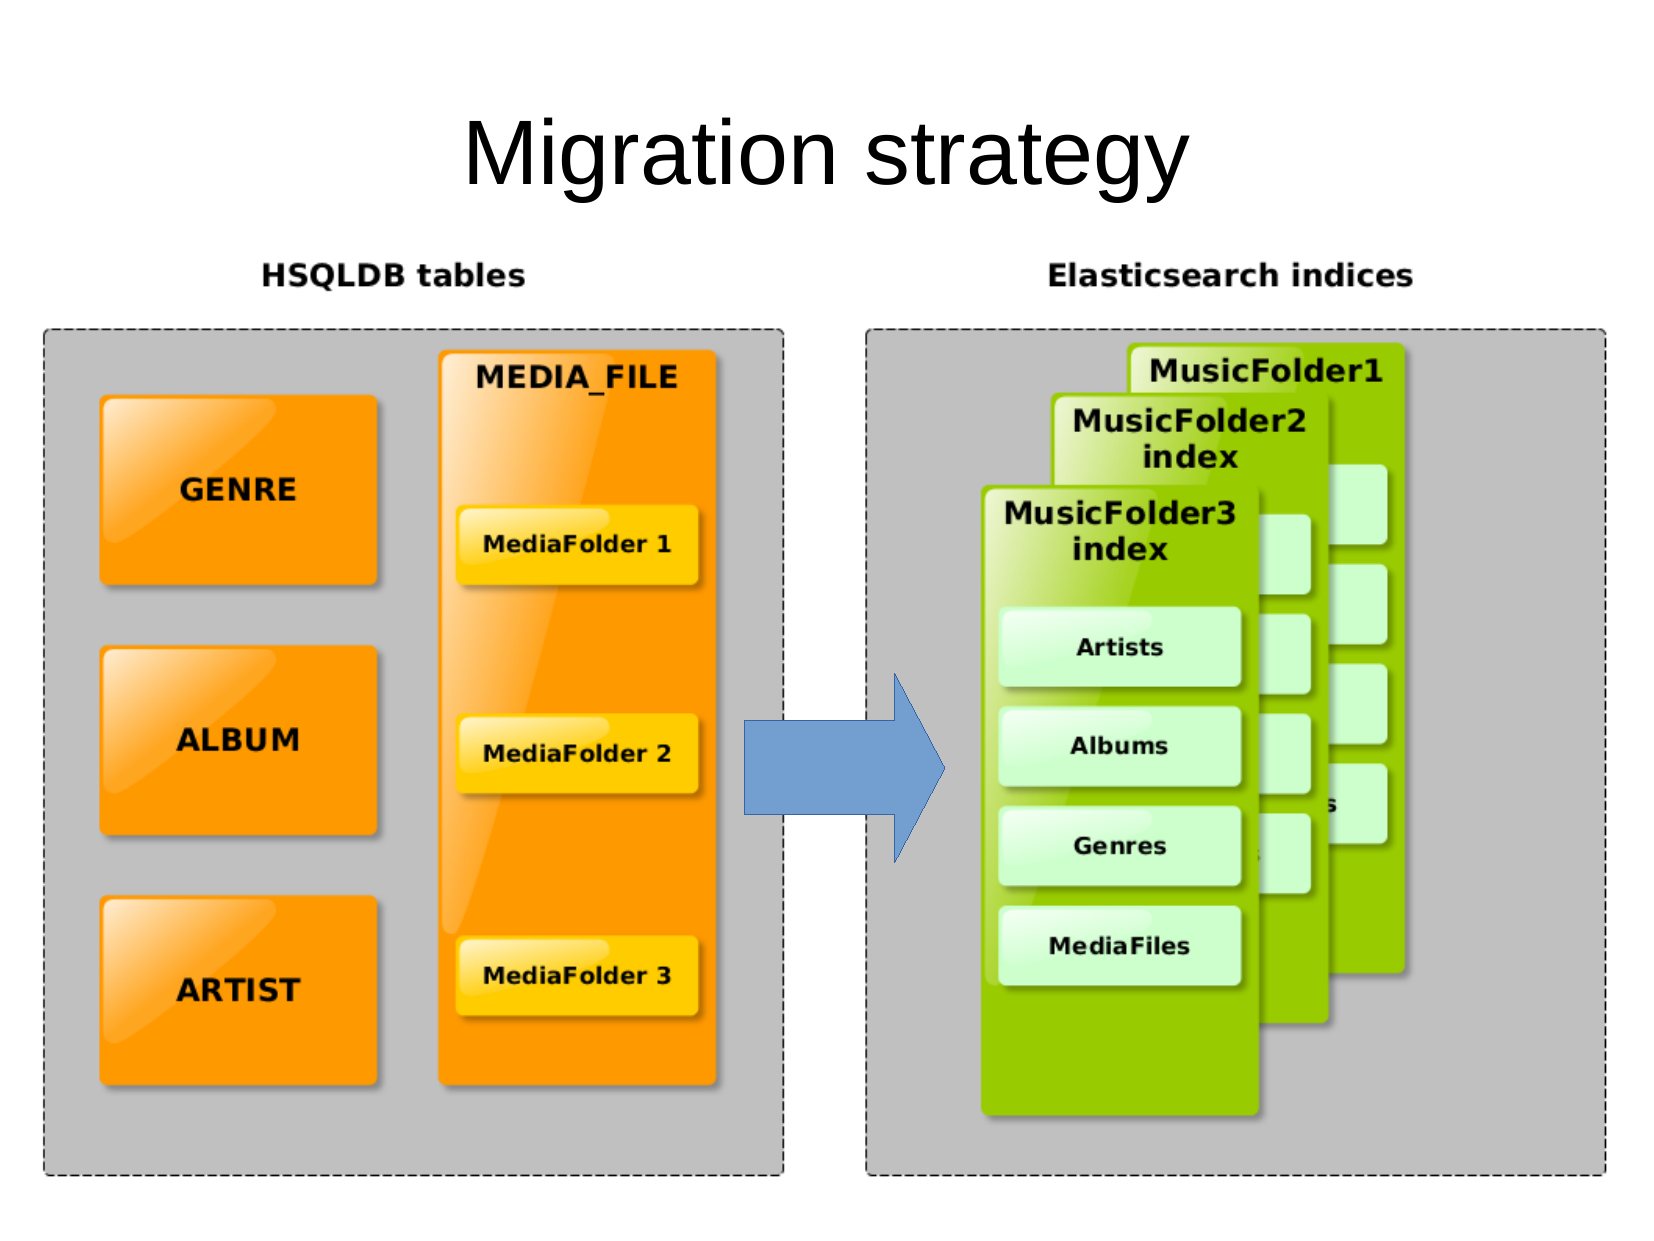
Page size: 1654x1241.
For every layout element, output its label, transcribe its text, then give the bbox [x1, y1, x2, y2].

picture [20, 224, 1630, 1200]
title Migration strategy [82, 49, 1571, 224]
text_box [744, 673, 945, 863]
